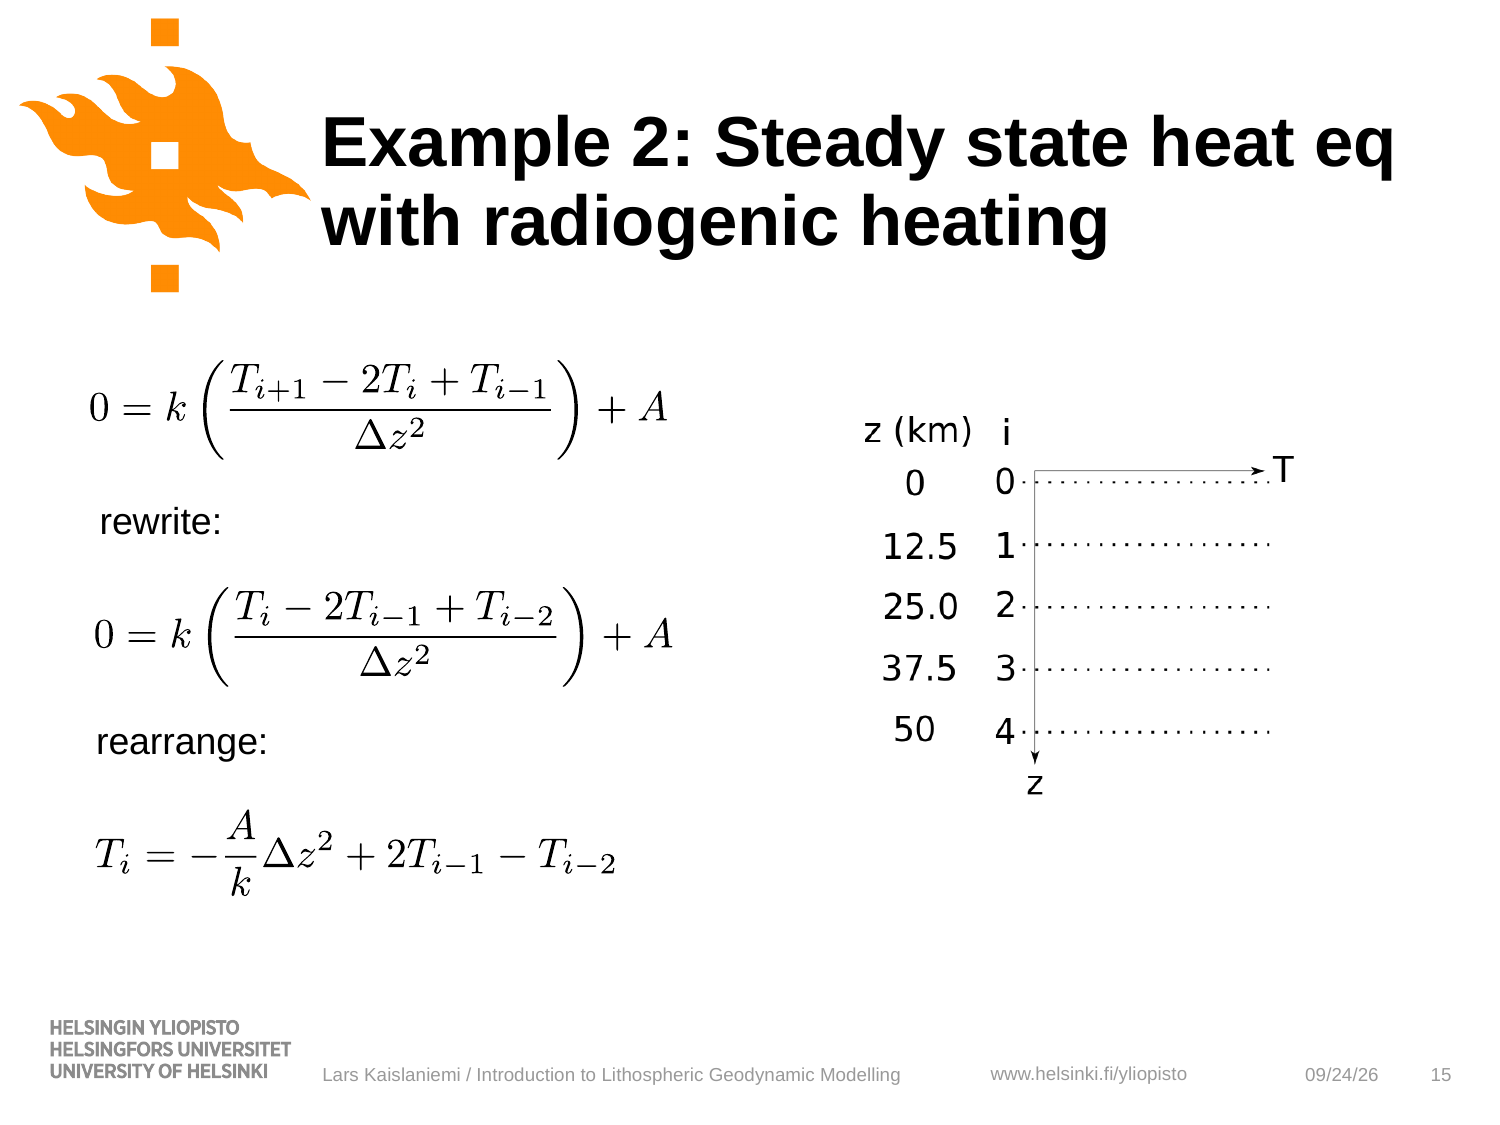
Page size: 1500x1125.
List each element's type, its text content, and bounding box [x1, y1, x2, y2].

text_box [93, 587, 674, 687]
picture [0, 0, 337, 318]
picture [32, 1001, 309, 1096]
text_box [94, 809, 617, 897]
text_box rearrange: [81, 712, 284, 770]
text_box rewrite: [84, 493, 238, 550]
text_box [88, 360, 669, 460]
title Example 2: Steady state heat eq with radiogenic heating [321, 87, 1447, 276]
picture [865, 416, 1294, 795]
